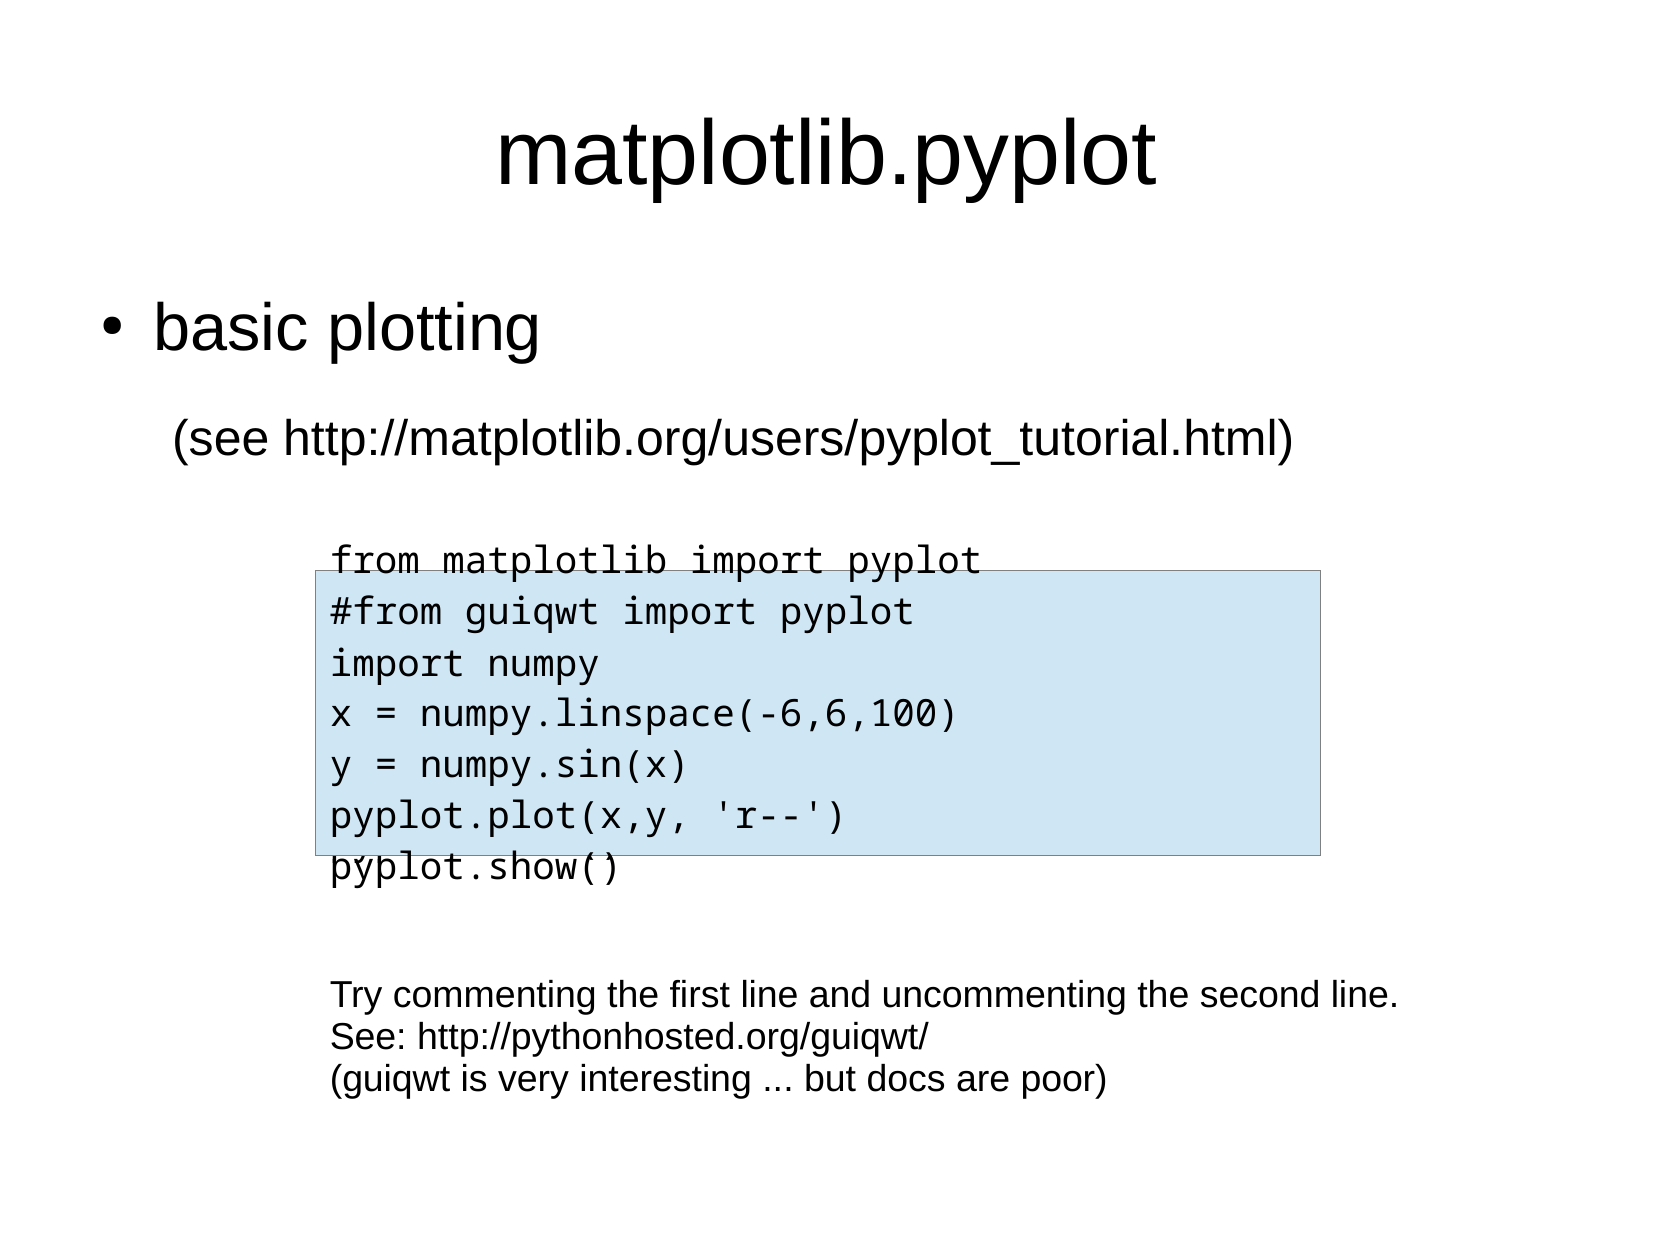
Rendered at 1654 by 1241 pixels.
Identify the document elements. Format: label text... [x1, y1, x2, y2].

text_box Try commenting the first line and uncommenting the second line. See: http://pythonhosted.org/guiqwt/ (guiqwt is very interesting ... but docs are poor) [315, 966, 1415, 1107]
title matplotlib.pyplot [82, 56, 1571, 250]
text_box from matplotlib import pyplot #from guiqwt import pyplot import numpy x = numpy.linspace(-6,6,100) y = numpy.sin(x) pyplot.plot(x,y, 'r--') pyplot.show() [315, 570, 1321, 856]
list basic plotting (see http://matplotlib.org/users/pyplot_tutorial.html) [82, 290, 1538, 1109]
